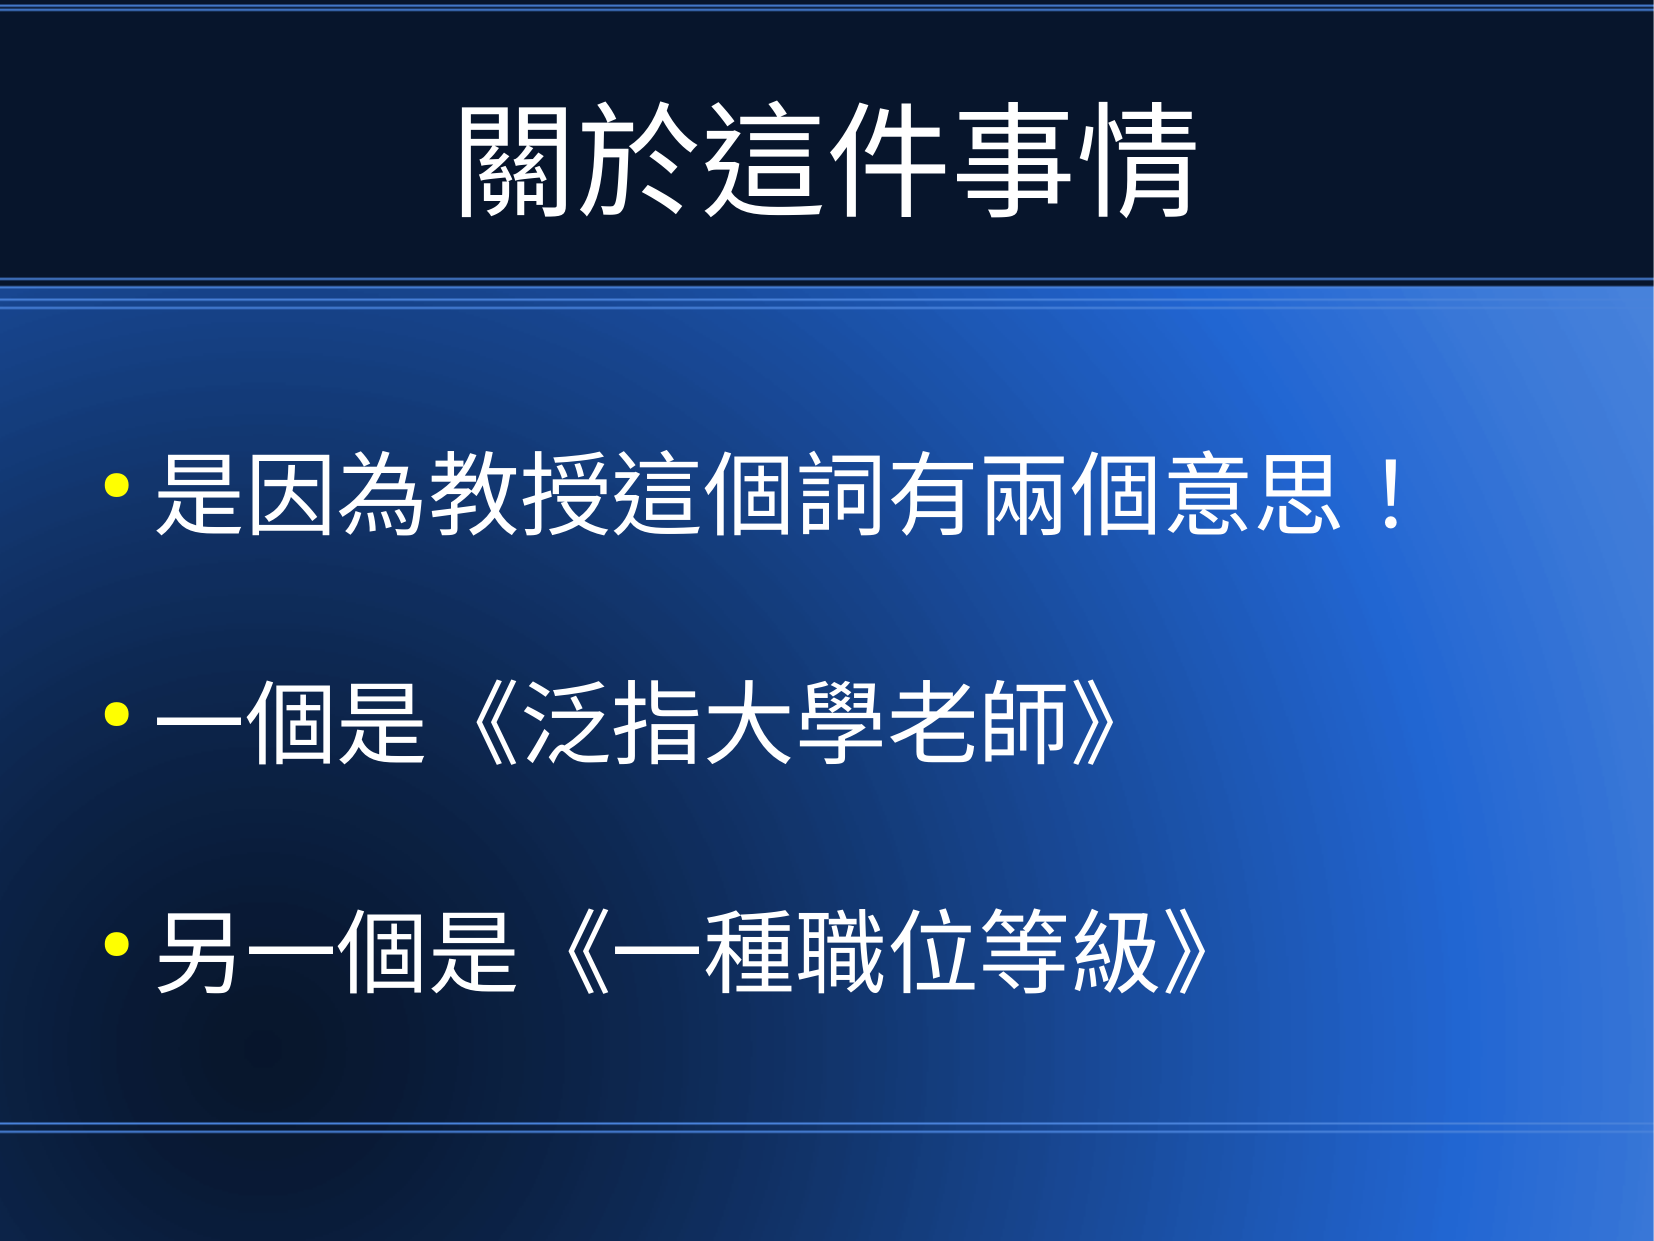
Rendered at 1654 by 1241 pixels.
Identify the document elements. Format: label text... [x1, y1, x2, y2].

picture [0, 0, 1654, 1241]
title 關於這件事情 [82, 49, 1571, 257]
list 是因為教授這個詞有兩個意思！ 一個是《泛指大學老師》 另一個是《一種職位等級》 [82, 355, 1571, 1241]
